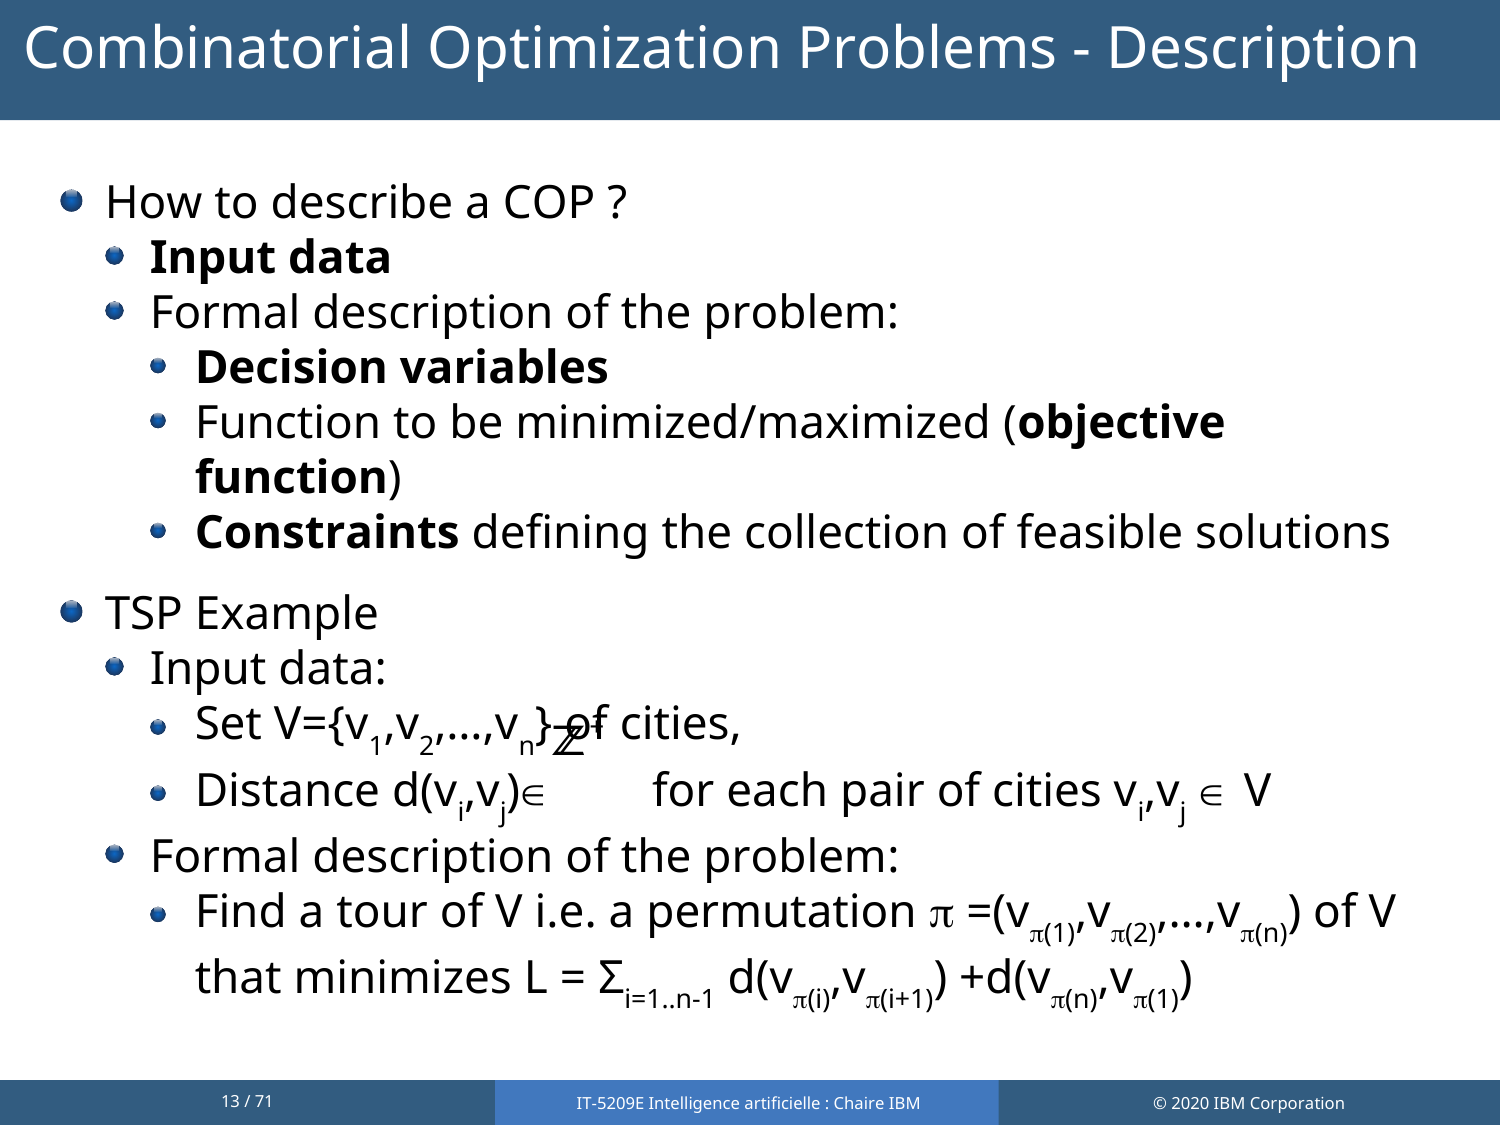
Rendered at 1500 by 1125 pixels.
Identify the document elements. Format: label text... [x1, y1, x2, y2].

chart [540, 710, 616, 765]
list How to describe a COP ? Input data Formal description of the problem: Decision variables Function to be minimized/maximized (objective function) Constraints defining the collection of feasible solutions TSP Example Input data: Set V={v1,v2,…,vn} of cities, Distance d(vi,vj)∈ for each pair of cities vi,vj ∈ V Formal description of the problem: Find a tour of V i.e. a permutation π =(vπ(1),vπ(2),…,vπ(n)) of V that minimizes L = Σi=1..n-1 d(vπ(i),vπ(i+1)) +d(vπ(n),vπ(1)) [45, 165, 1441, 1036]
title Combinatorial Optimization Problems - Description [0, 0, 1500, 121]
